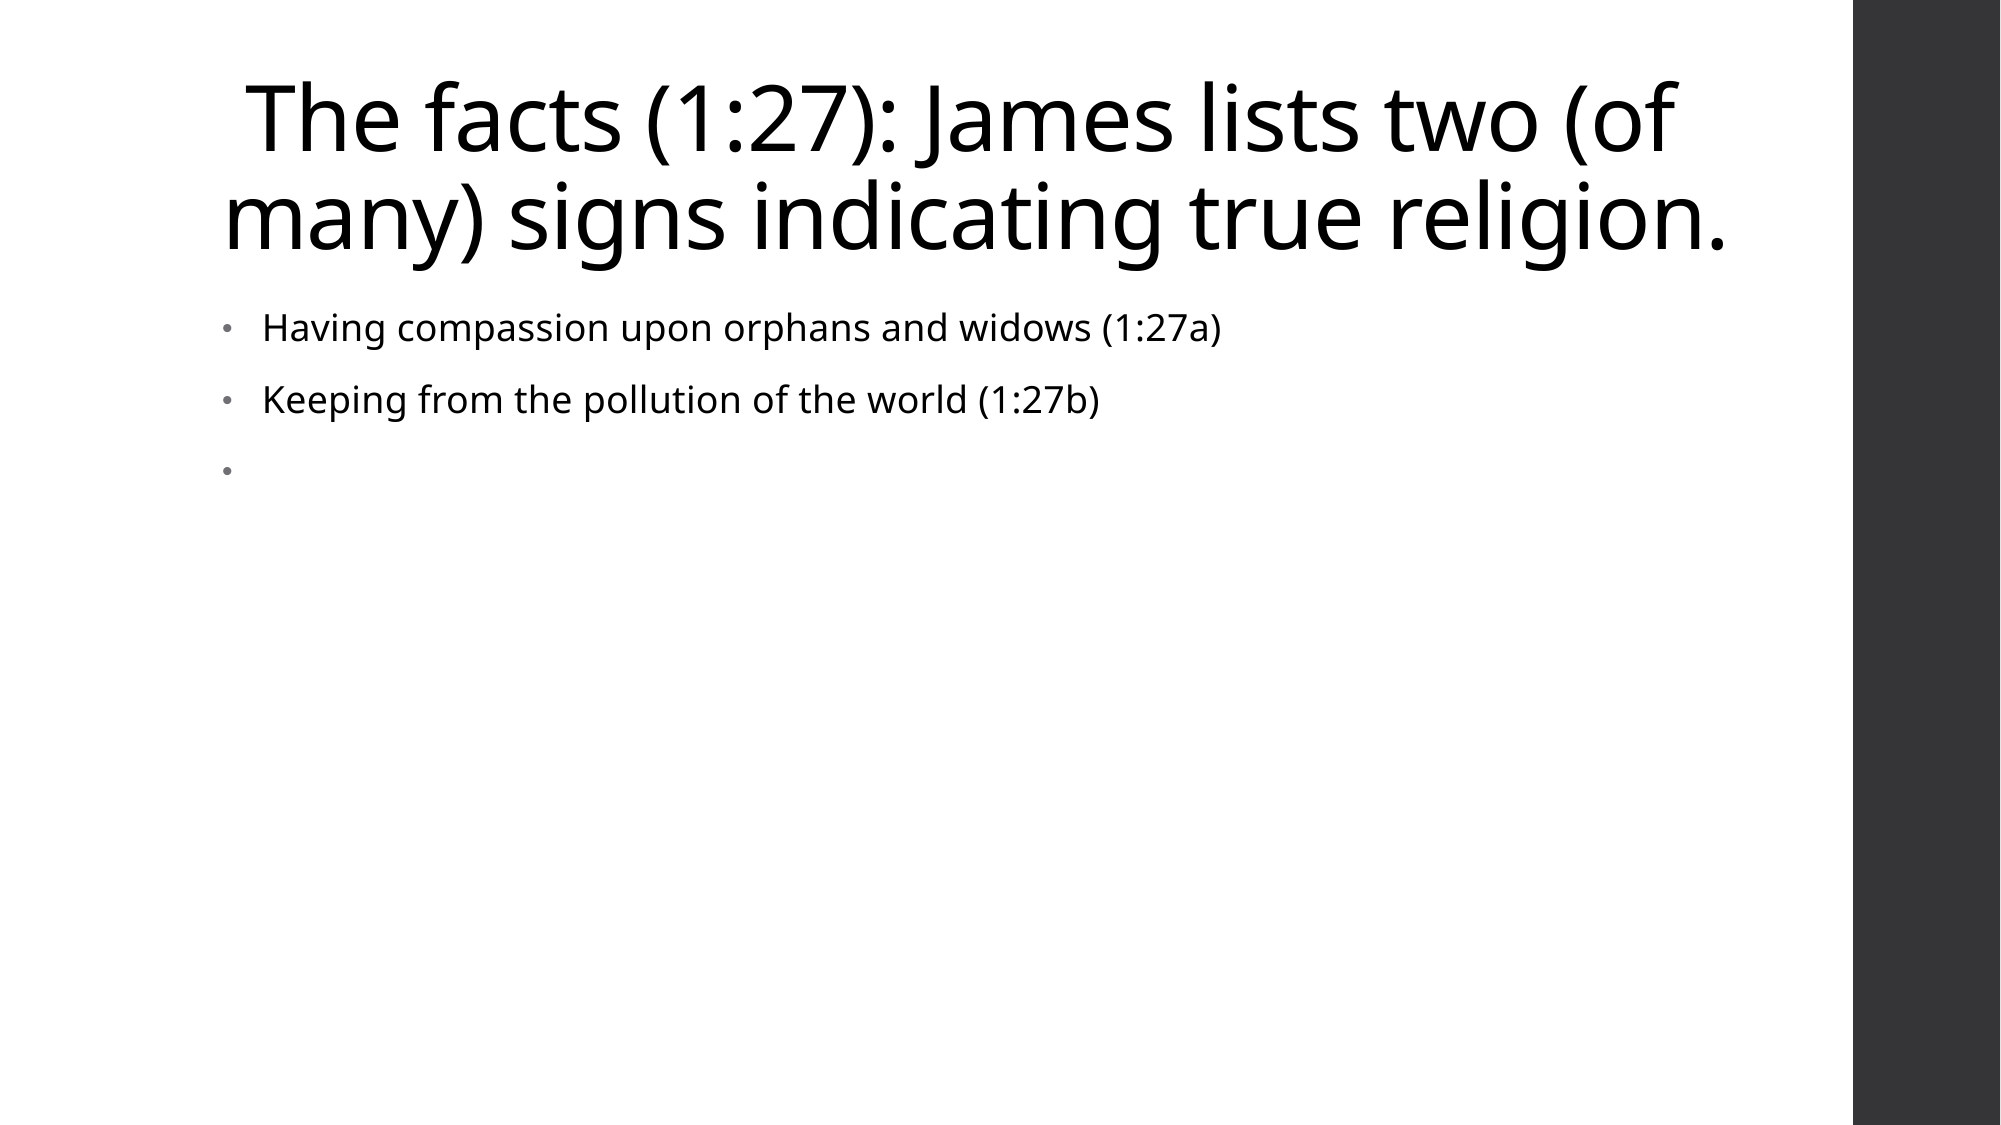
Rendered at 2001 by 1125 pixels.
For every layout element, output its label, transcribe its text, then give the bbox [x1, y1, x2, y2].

list Having compassion upon orphans and widows (1:27a) Keeping from the pollution of the world (1:27b) [206, 299, 1617, 1014]
title The facts (1:27): James lists two (of many) signs indicating true religion. [206, 60, 1797, 278]
